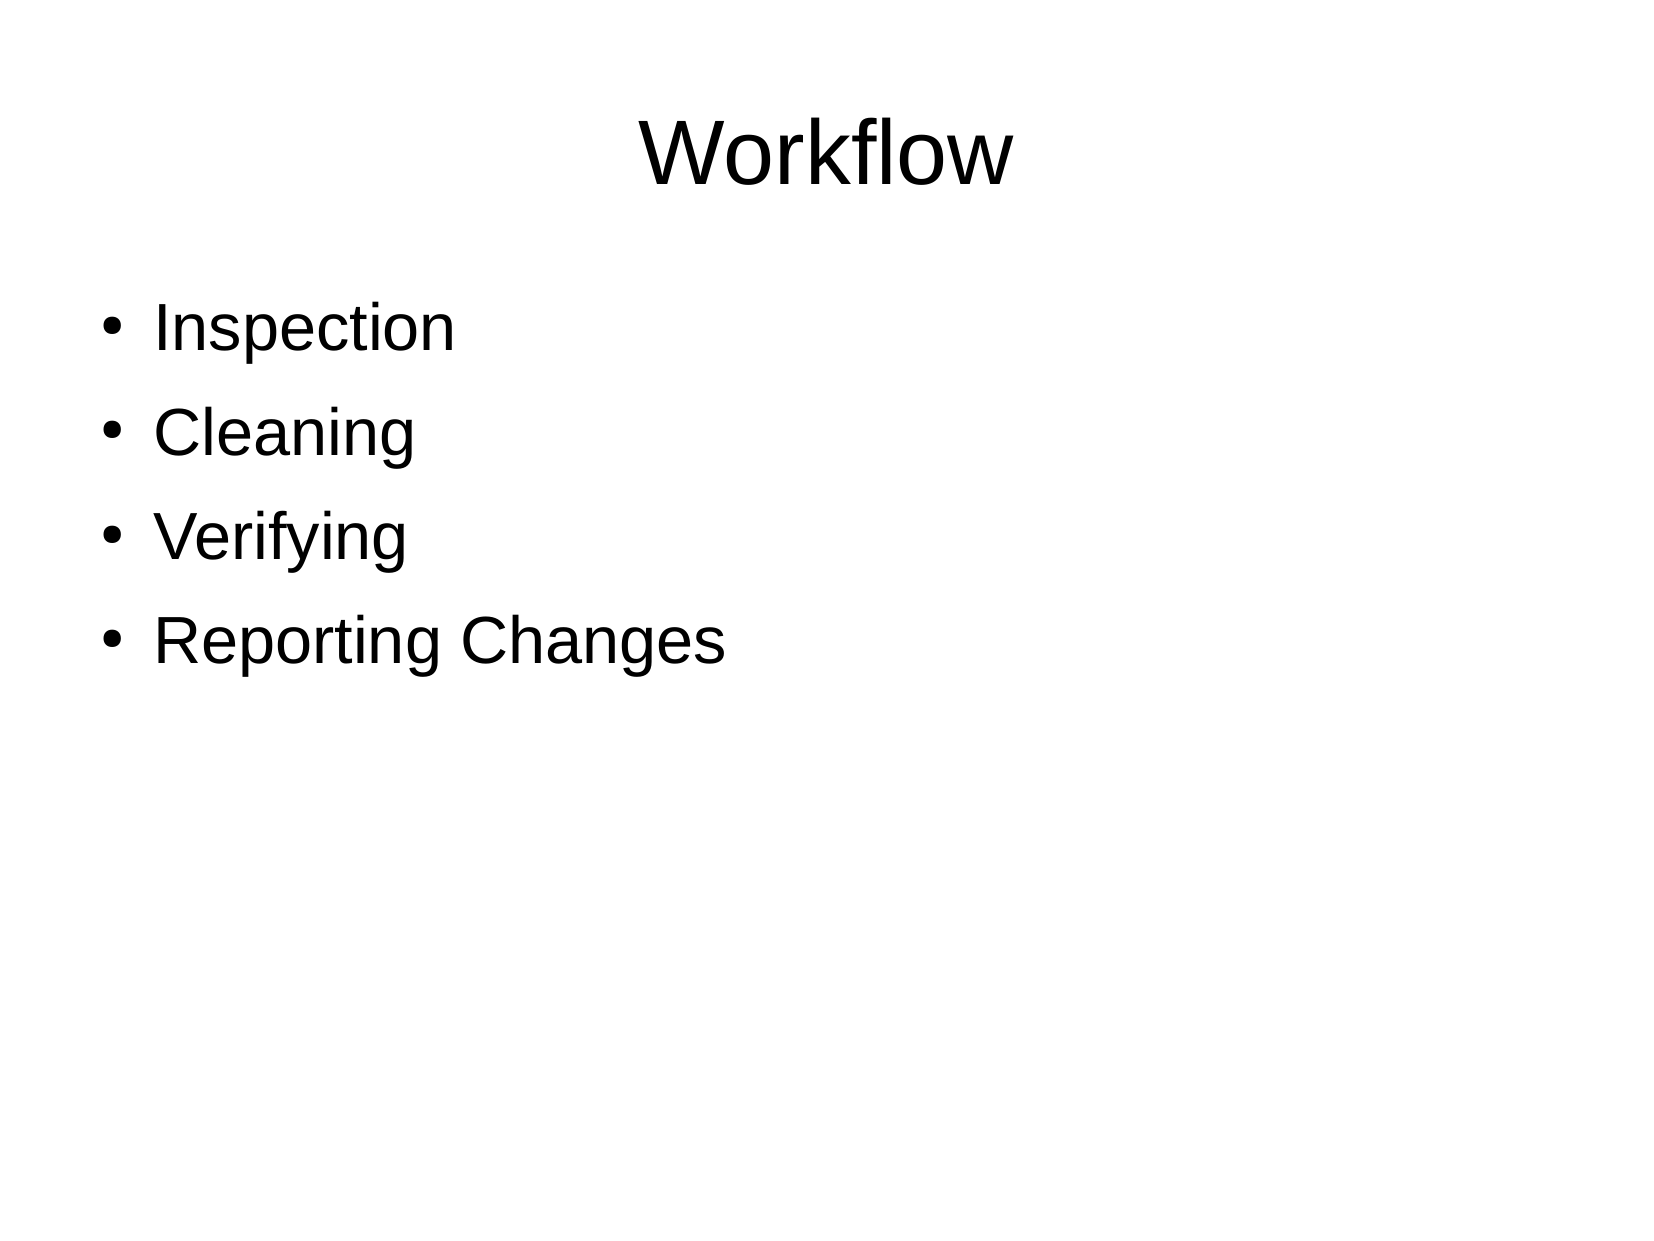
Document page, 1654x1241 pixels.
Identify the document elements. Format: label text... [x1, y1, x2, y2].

title Workflow [82, 49, 1571, 257]
list Inspection Cleaning Verifying Reporting Changes [82, 290, 1571, 1010]
